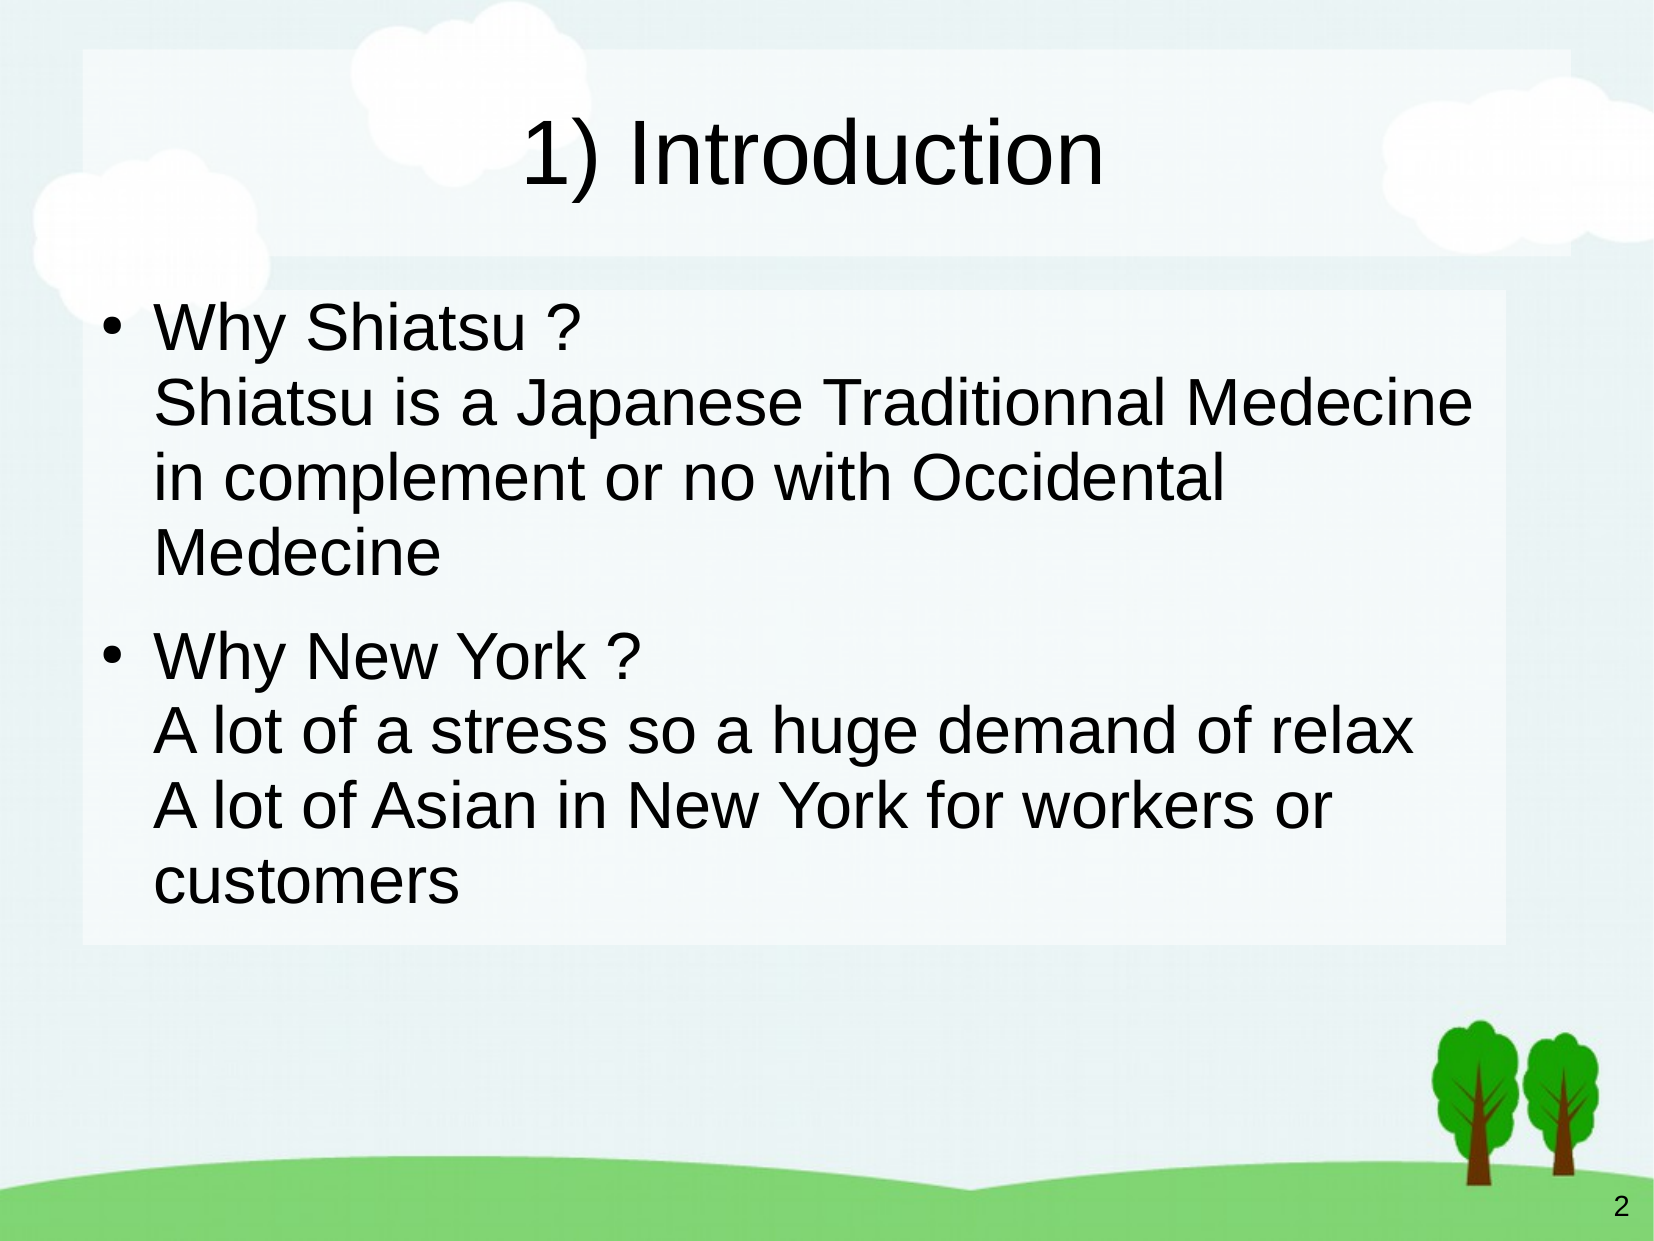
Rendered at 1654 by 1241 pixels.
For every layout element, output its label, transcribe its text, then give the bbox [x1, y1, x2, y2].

title 1) Introduction [82, 49, 1571, 257]
picture [0, 0, 1654, 1241]
list Why Shiatsu ? Shiatsu is a Japanese Traditionnal Medecine in complement or no with Occidental Medecine Why New York ? A lot of a stress so a huge demand of relax A lot of Asian in New York for workers or customers [82, 290, 1506, 945]
